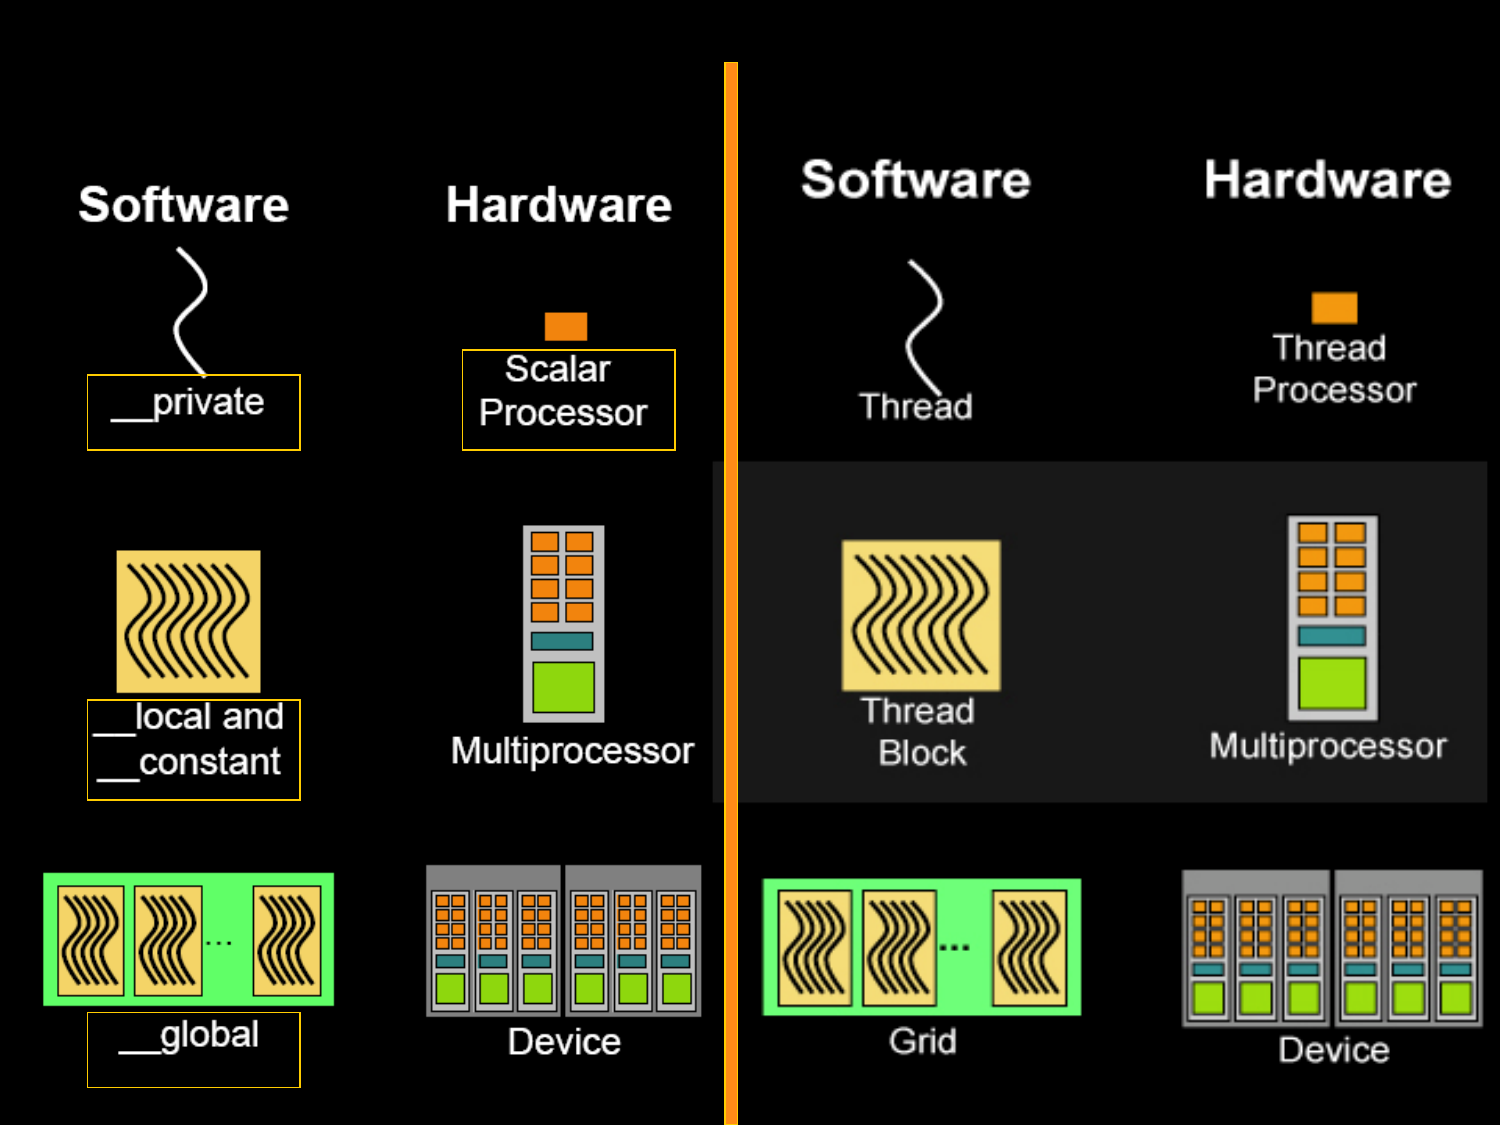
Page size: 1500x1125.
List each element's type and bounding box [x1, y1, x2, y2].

picture [6, 0, 1494, 1122]
text_box [62, 24, 1413, 1125]
